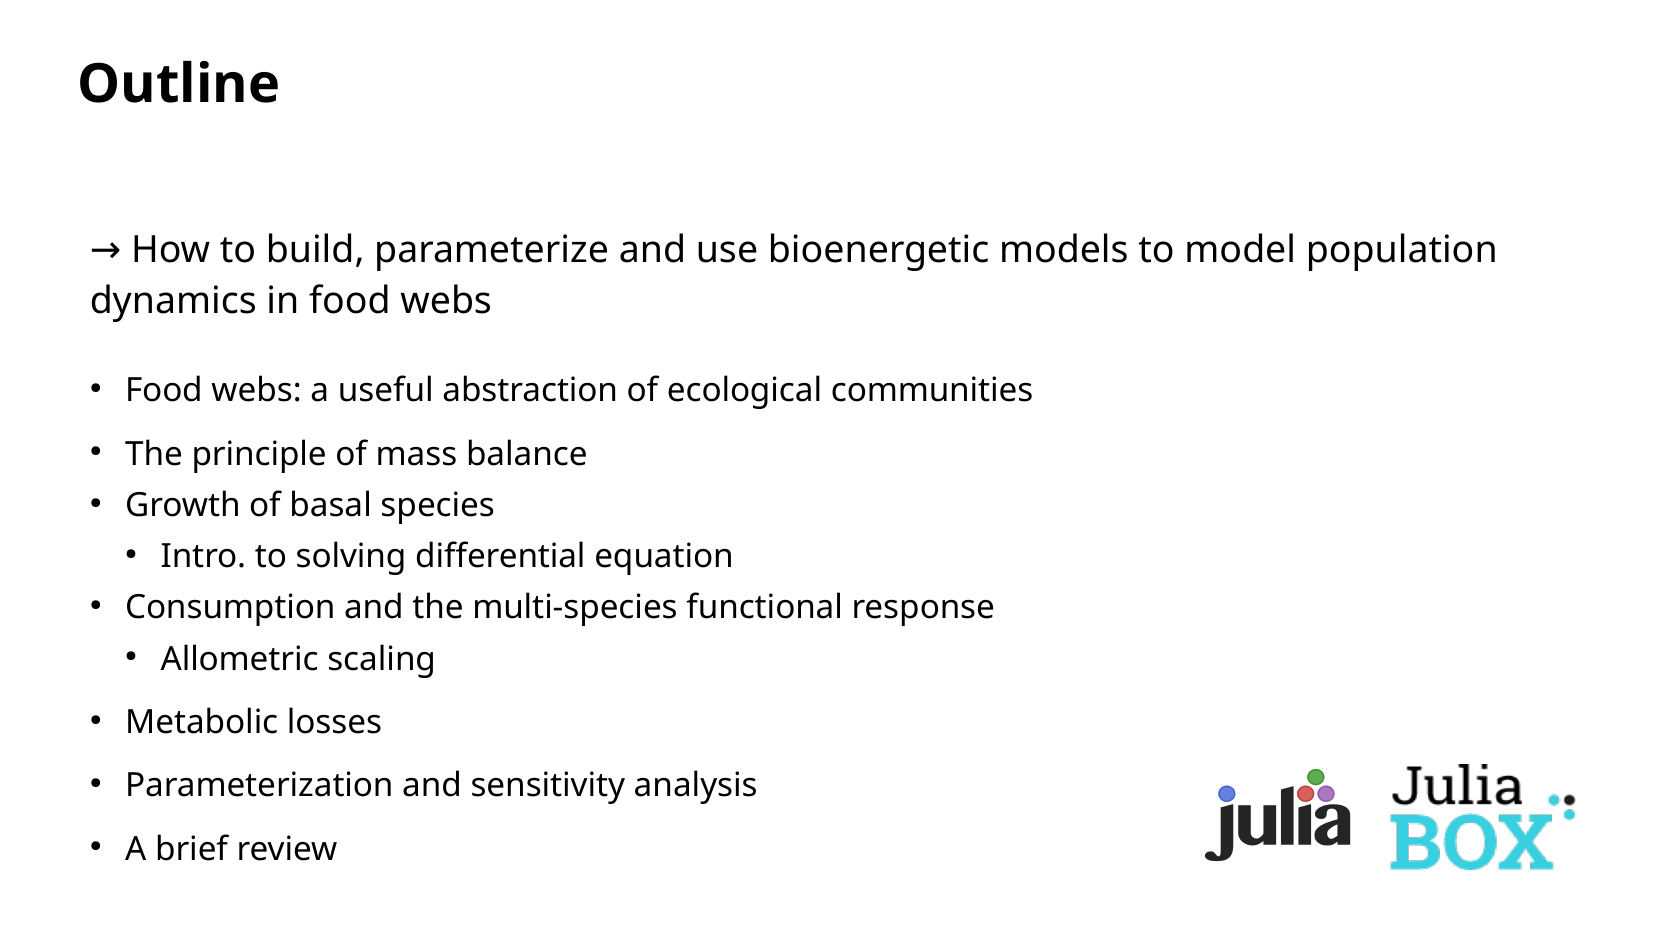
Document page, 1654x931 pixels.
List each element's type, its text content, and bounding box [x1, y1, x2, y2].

text_box Outline [62, 36, 961, 121]
text_box → How to build, parameterize and use bioenergetic models to model population dynamics in food webs Food webs: a useful abstraction of ecological communities The principle of mass balance Growth of basal species Intro. to solving differential equation Consumption and the multi-species functional response Allometric scaling Metabolic losses Parameterization and sensitivity analysis A brief review [75, 214, 1591, 875]
picture [1390, 764, 1576, 871]
picture [1203, 767, 1352, 863]
